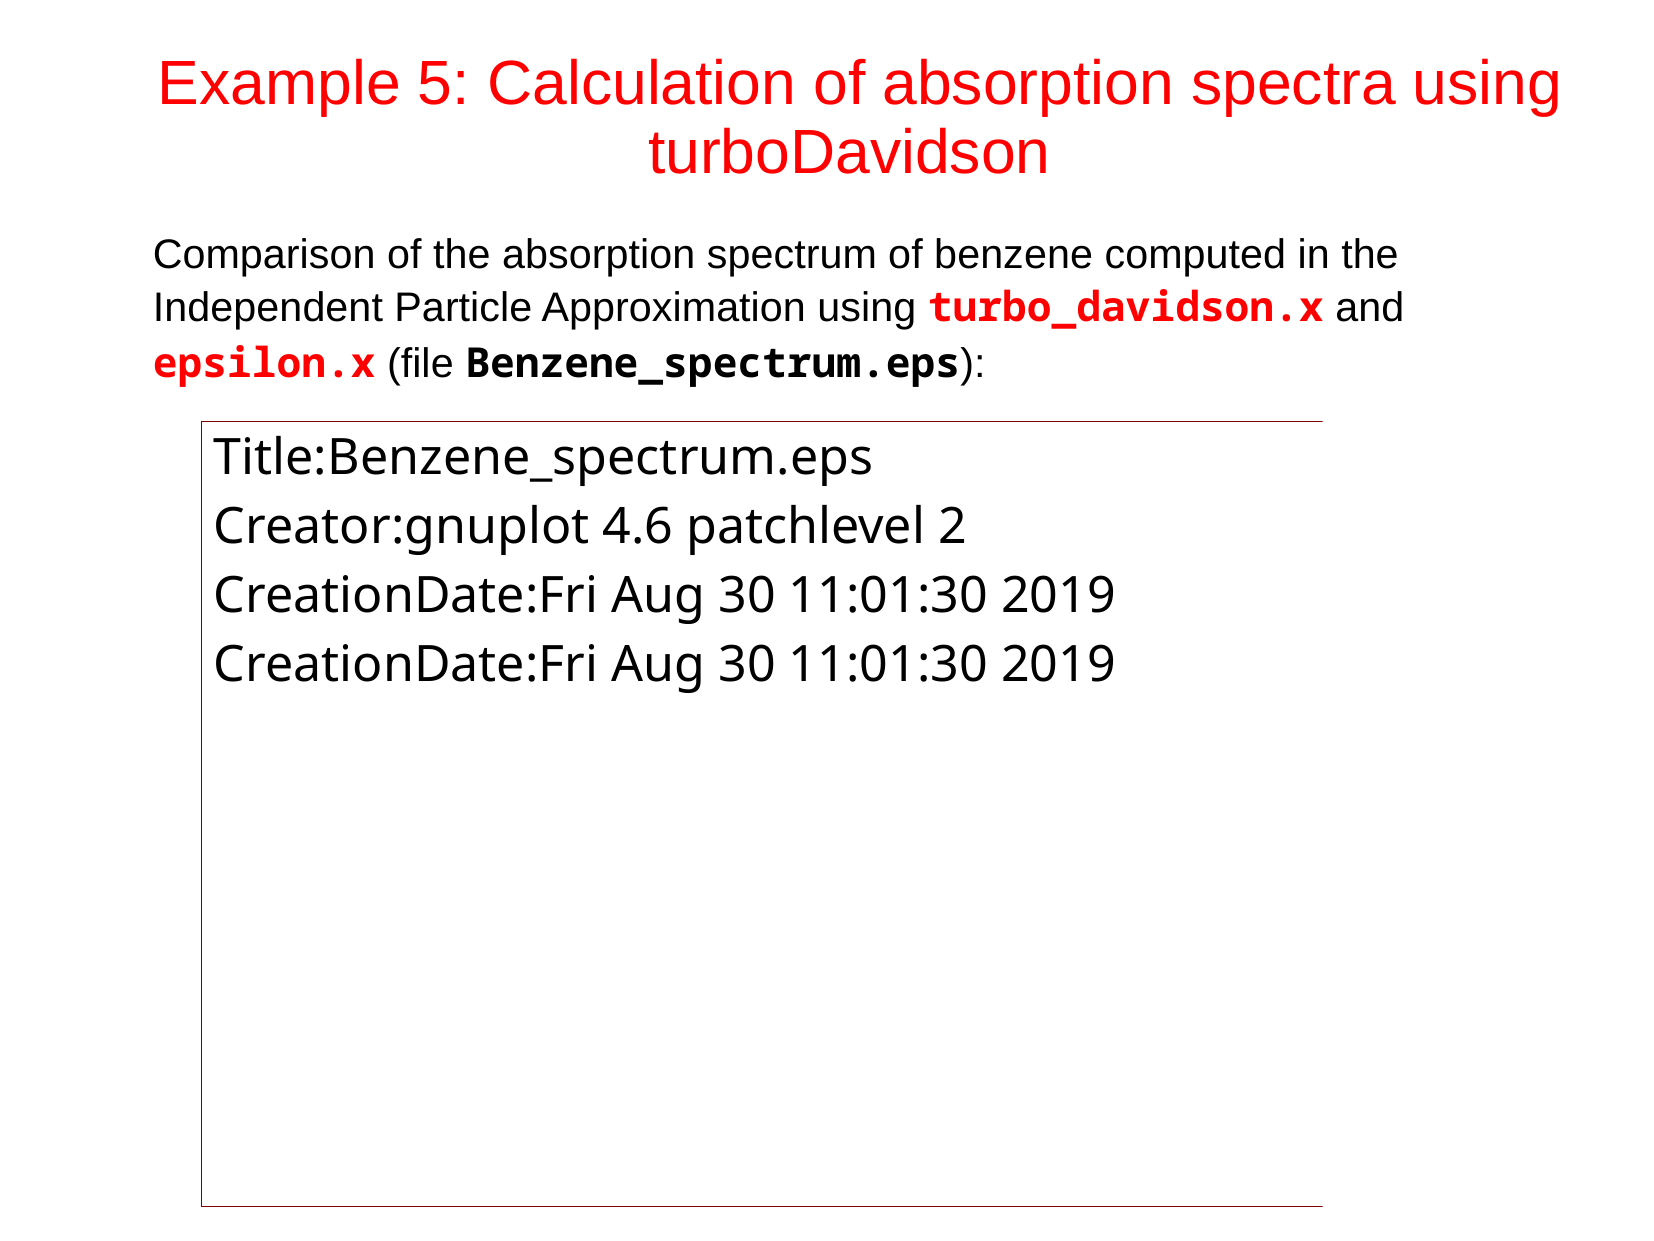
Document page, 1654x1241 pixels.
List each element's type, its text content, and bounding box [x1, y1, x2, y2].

text_box Example 5: Calculation of absorption spectra using turboDavidson [15, 33, 1654, 202]
picture [197, 417, 1323, 1207]
list Comparison of the absorption spectrum of benzene computed in the Independent Particle Approximation using turbo_davidson.x and epsilon.x (file Benzene_spectrum.eps): [82, 231, 1571, 391]
